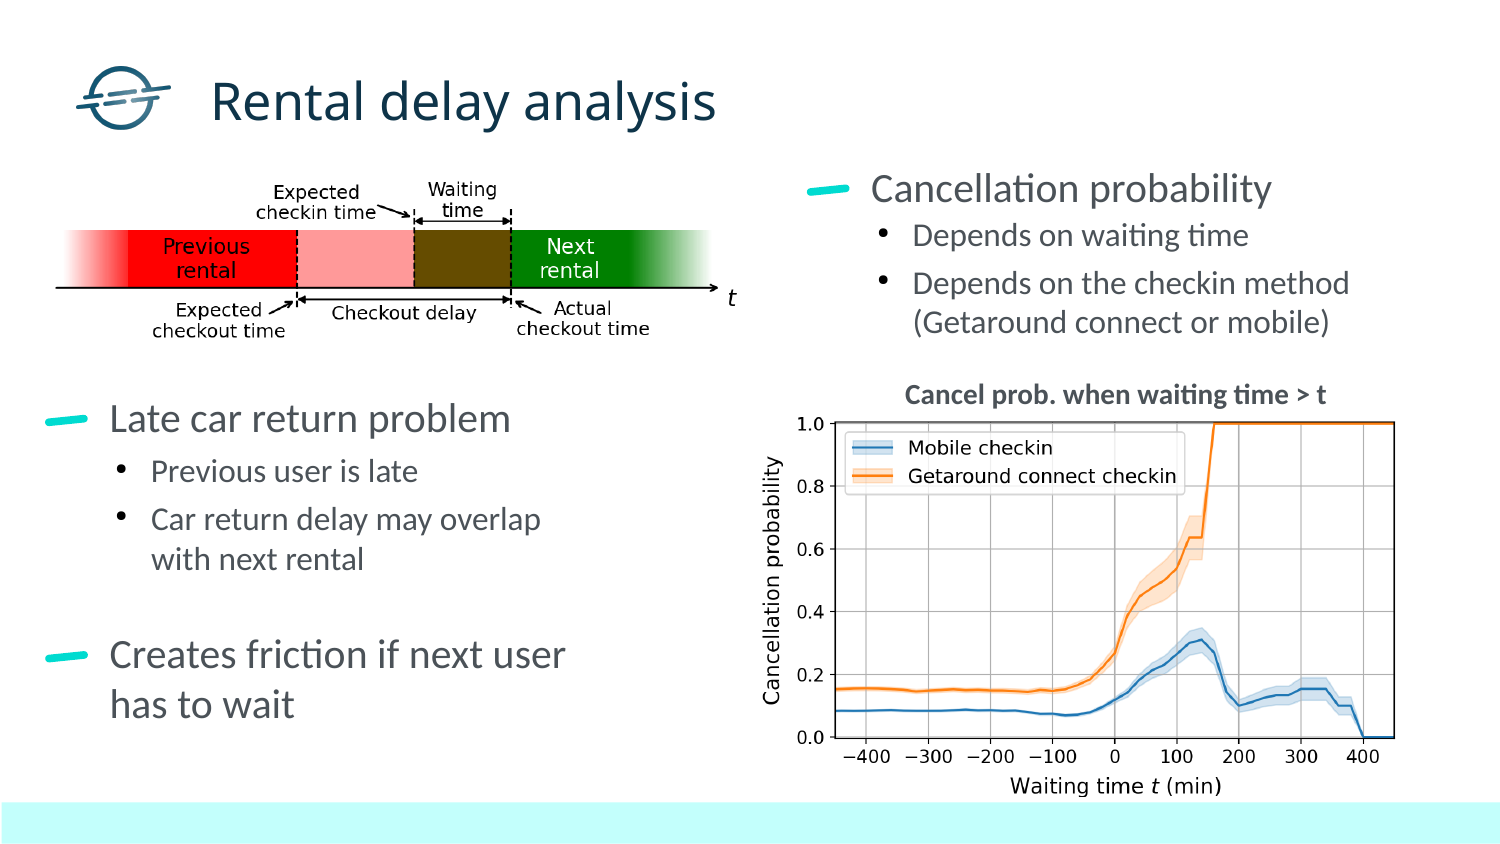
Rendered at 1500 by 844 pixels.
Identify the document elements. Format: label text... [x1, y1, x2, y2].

title Car return delay may overlap with next rental [100, 482, 568, 584]
title Creates friction if next user has to wait [94, 611, 623, 720]
text_box [45, 651, 88, 663]
text_box [45, 414, 88, 427]
title Depends on the checkin method (Getaround connect or mobile) [862, 245, 1374, 355]
title Previous user is late [100, 434, 575, 494]
title Rental delay analysis [195, 53, 872, 141]
text_box [1, 802, 1500, 844]
text_box [806, 184, 850, 196]
picture [12, 178, 763, 344]
title Cancel prob. when waiting time > t [852, 360, 1380, 434]
title Depends on waiting time [862, 198, 1336, 245]
title Late car return problem [94, 375, 623, 448]
picture [76, 66, 171, 130]
title Cancellation probability [856, 145, 1385, 218]
picture [757, 406, 1407, 797]
